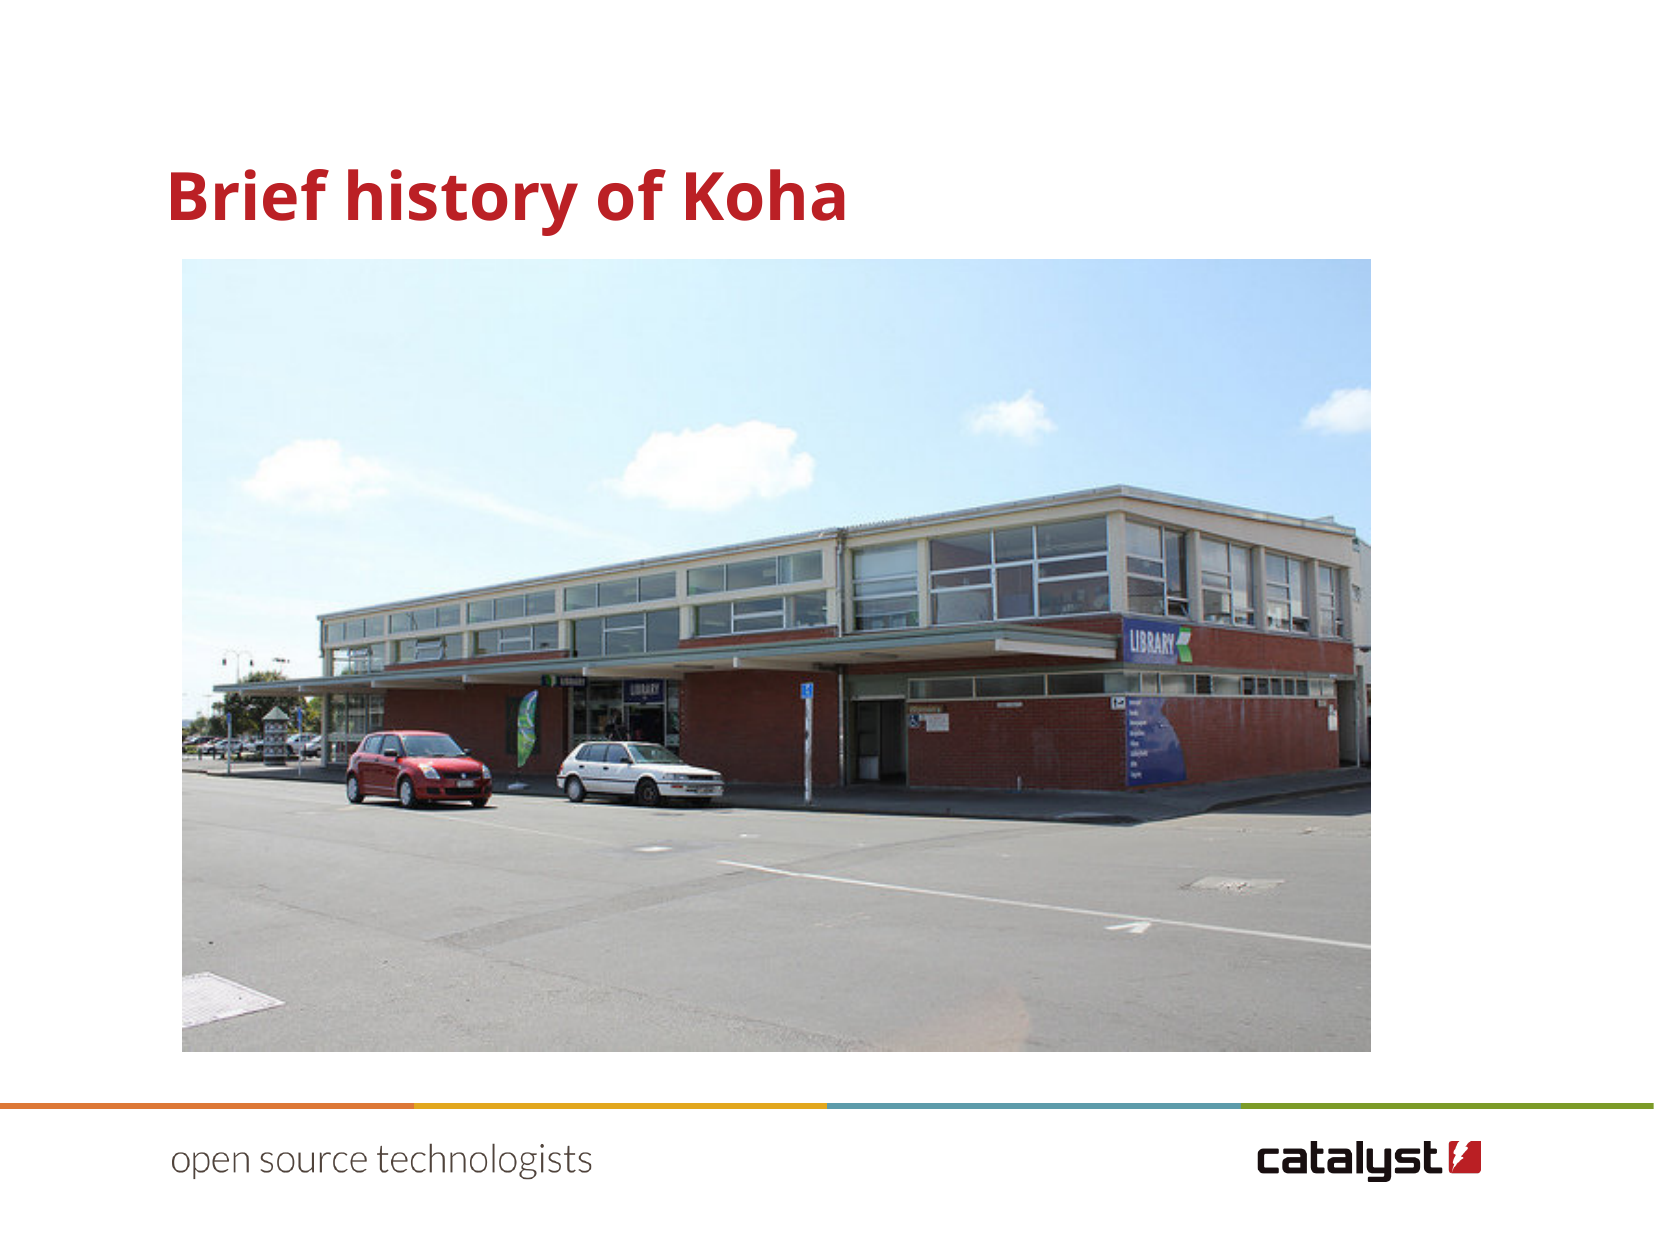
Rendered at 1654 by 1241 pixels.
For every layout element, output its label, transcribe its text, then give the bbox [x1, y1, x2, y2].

title Brief history of Koha [165, 90, 1489, 298]
picture [182, 259, 1371, 1052]
picture [0, 1103, 1654, 1182]
